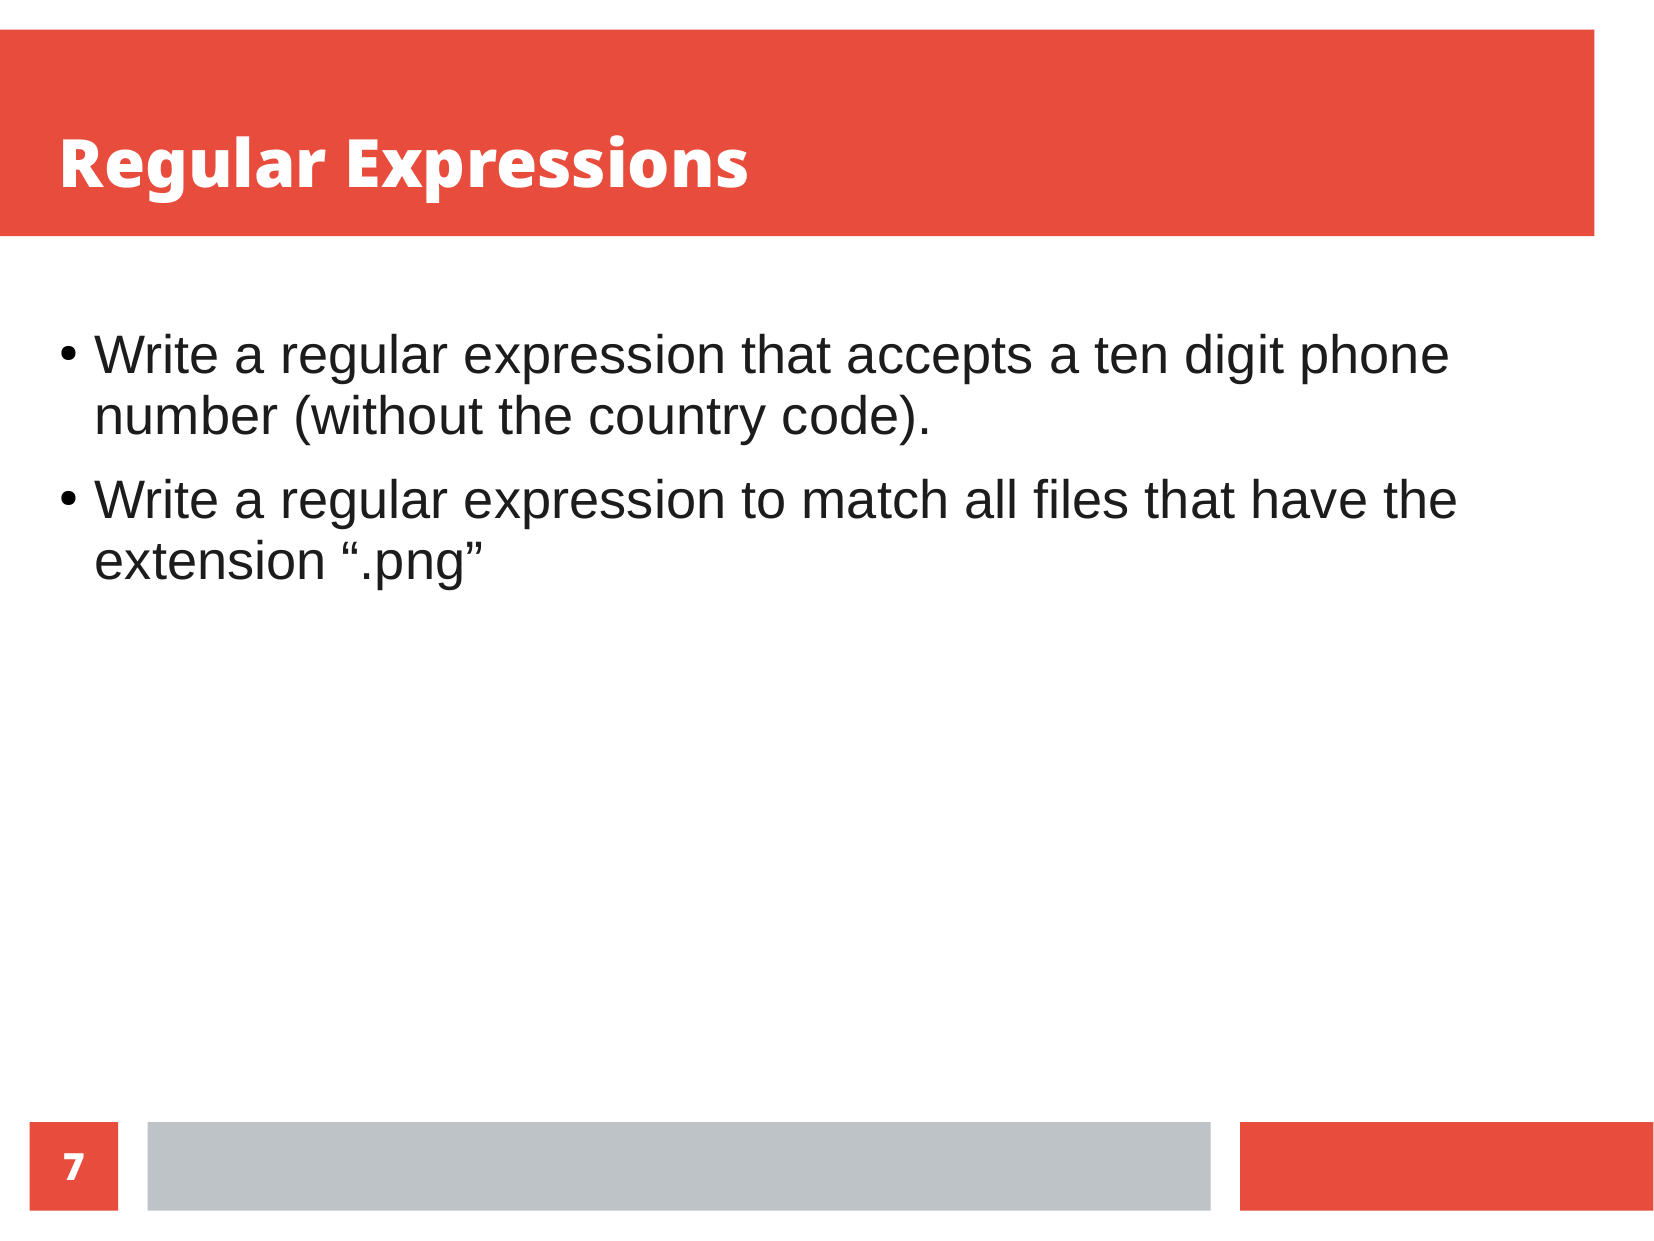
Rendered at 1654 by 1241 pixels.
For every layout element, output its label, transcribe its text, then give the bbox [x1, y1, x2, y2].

title Regular Expressions [59, 59, 1595, 207]
list Write a regular expression that accepts a ten digit phone number (without the country code). Write a regular expression to match all files that have the extension “.png” [59, 324, 1565, 1093]
